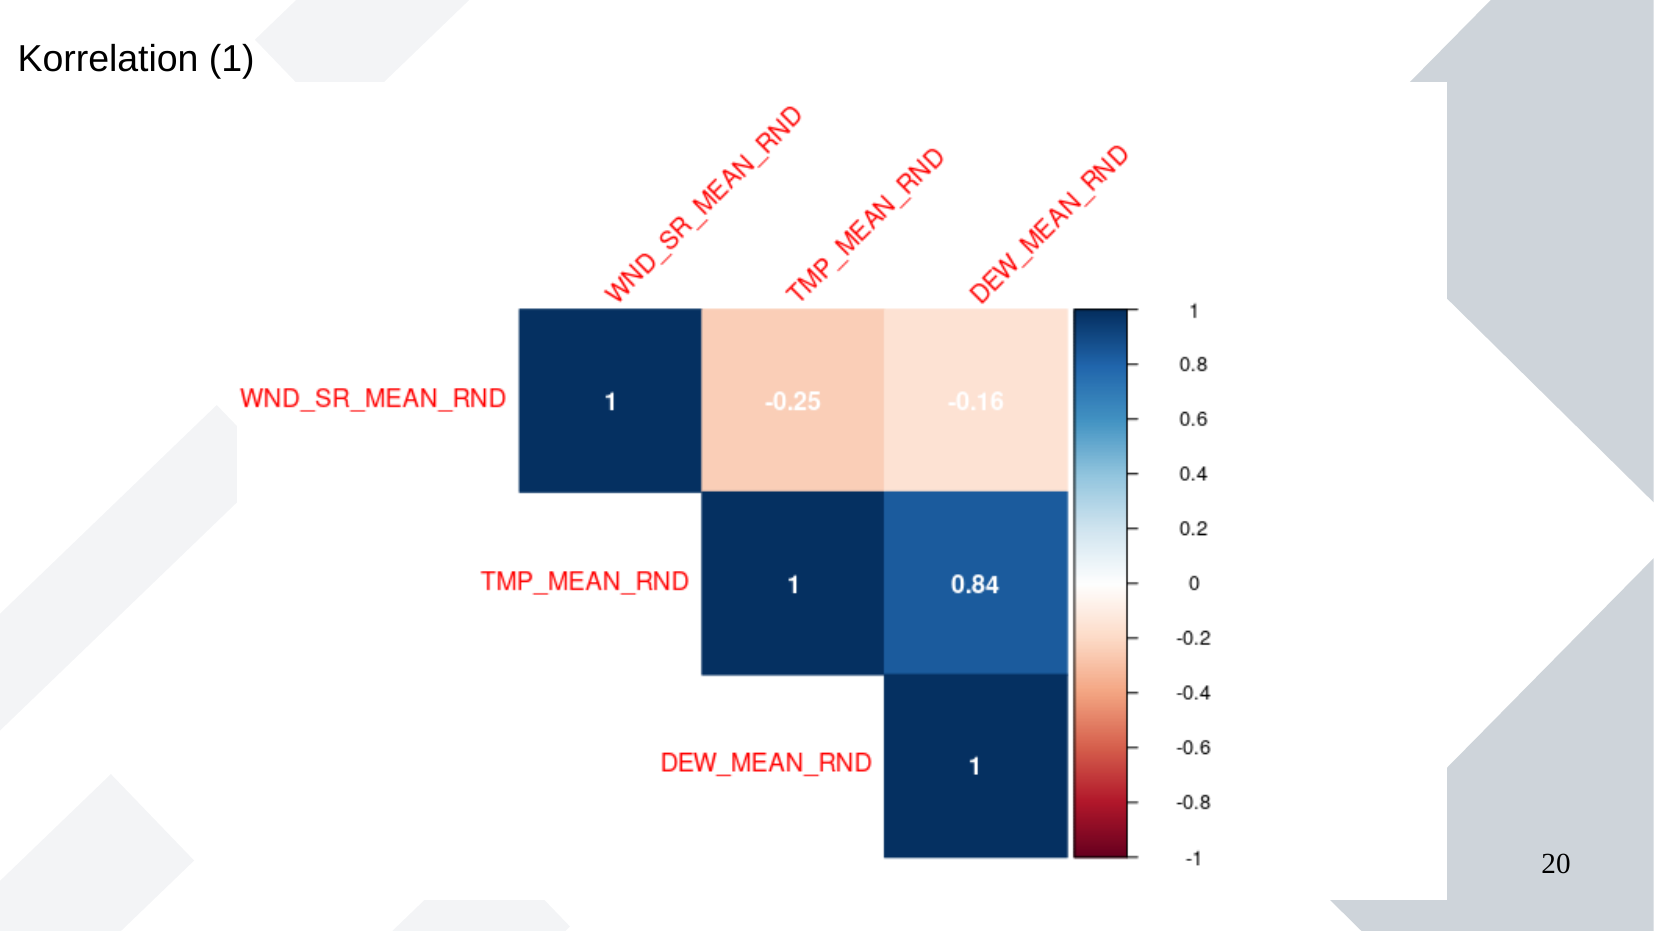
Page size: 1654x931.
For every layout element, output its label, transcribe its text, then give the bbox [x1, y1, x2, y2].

title Korrelation (1) [17, 27, 1506, 89]
picture [237, 82, 1447, 900]
